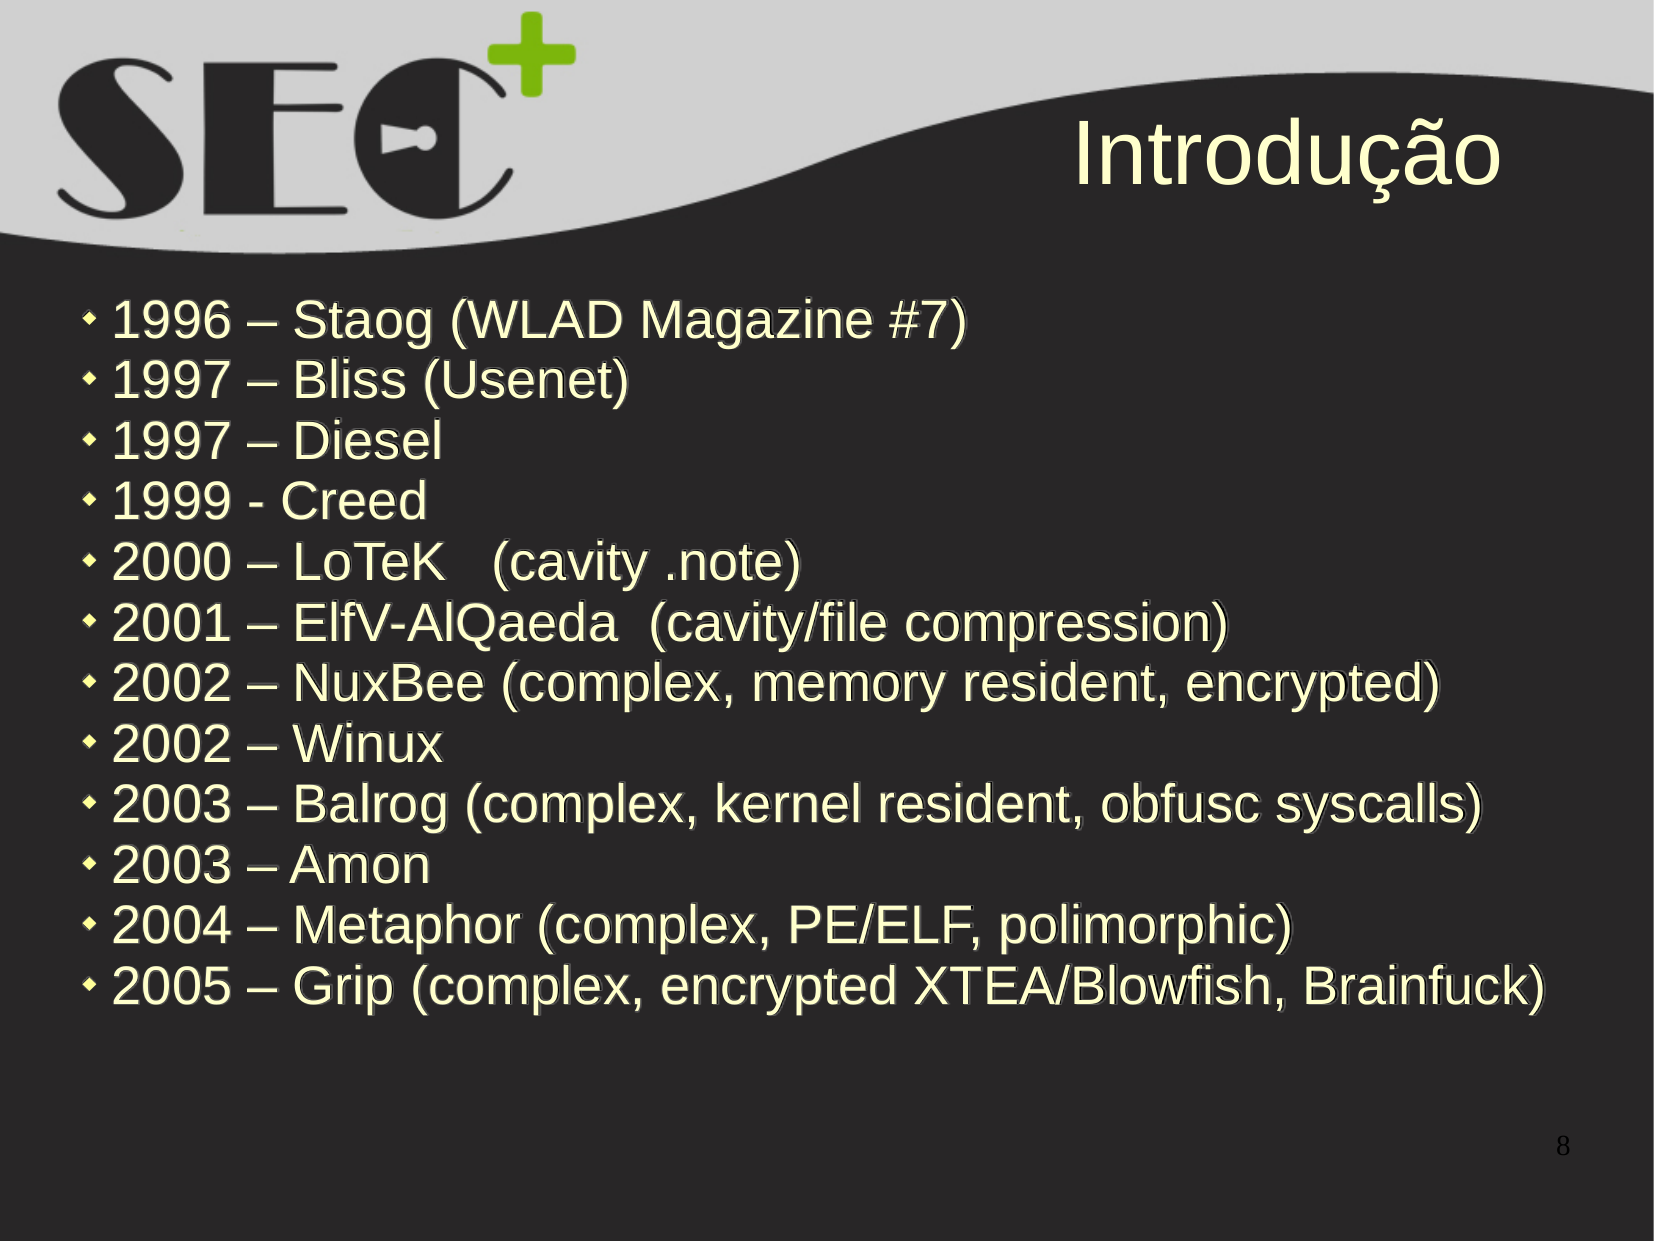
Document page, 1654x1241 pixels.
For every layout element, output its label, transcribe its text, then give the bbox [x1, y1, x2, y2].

subtitle 1996 – Staog (WLAD Magazine #7) 1997 – Bliss (Usenet) 1997 – Diesel 1999 - Creed 2000 – LoTeK (cavity .note) 2001 – ElfV-AlQaeda (cavity/file compression) 2002 – NuxBee (complex, memory resident, encrypted) 2002 – Winux 2003 – Balrog (complex, kernel resident, obfusc syscalls) 2003 – Amon 2004 – Metaphor (complex, PE/ELF, polimorphic) 2005 – Grip (complex, encrypted XTEA/Blowfish, Brainfuck) [82, 240, 1571, 1066]
picture [0, 0, 1654, 1241]
title Introdução [1005, 49, 1571, 240]
